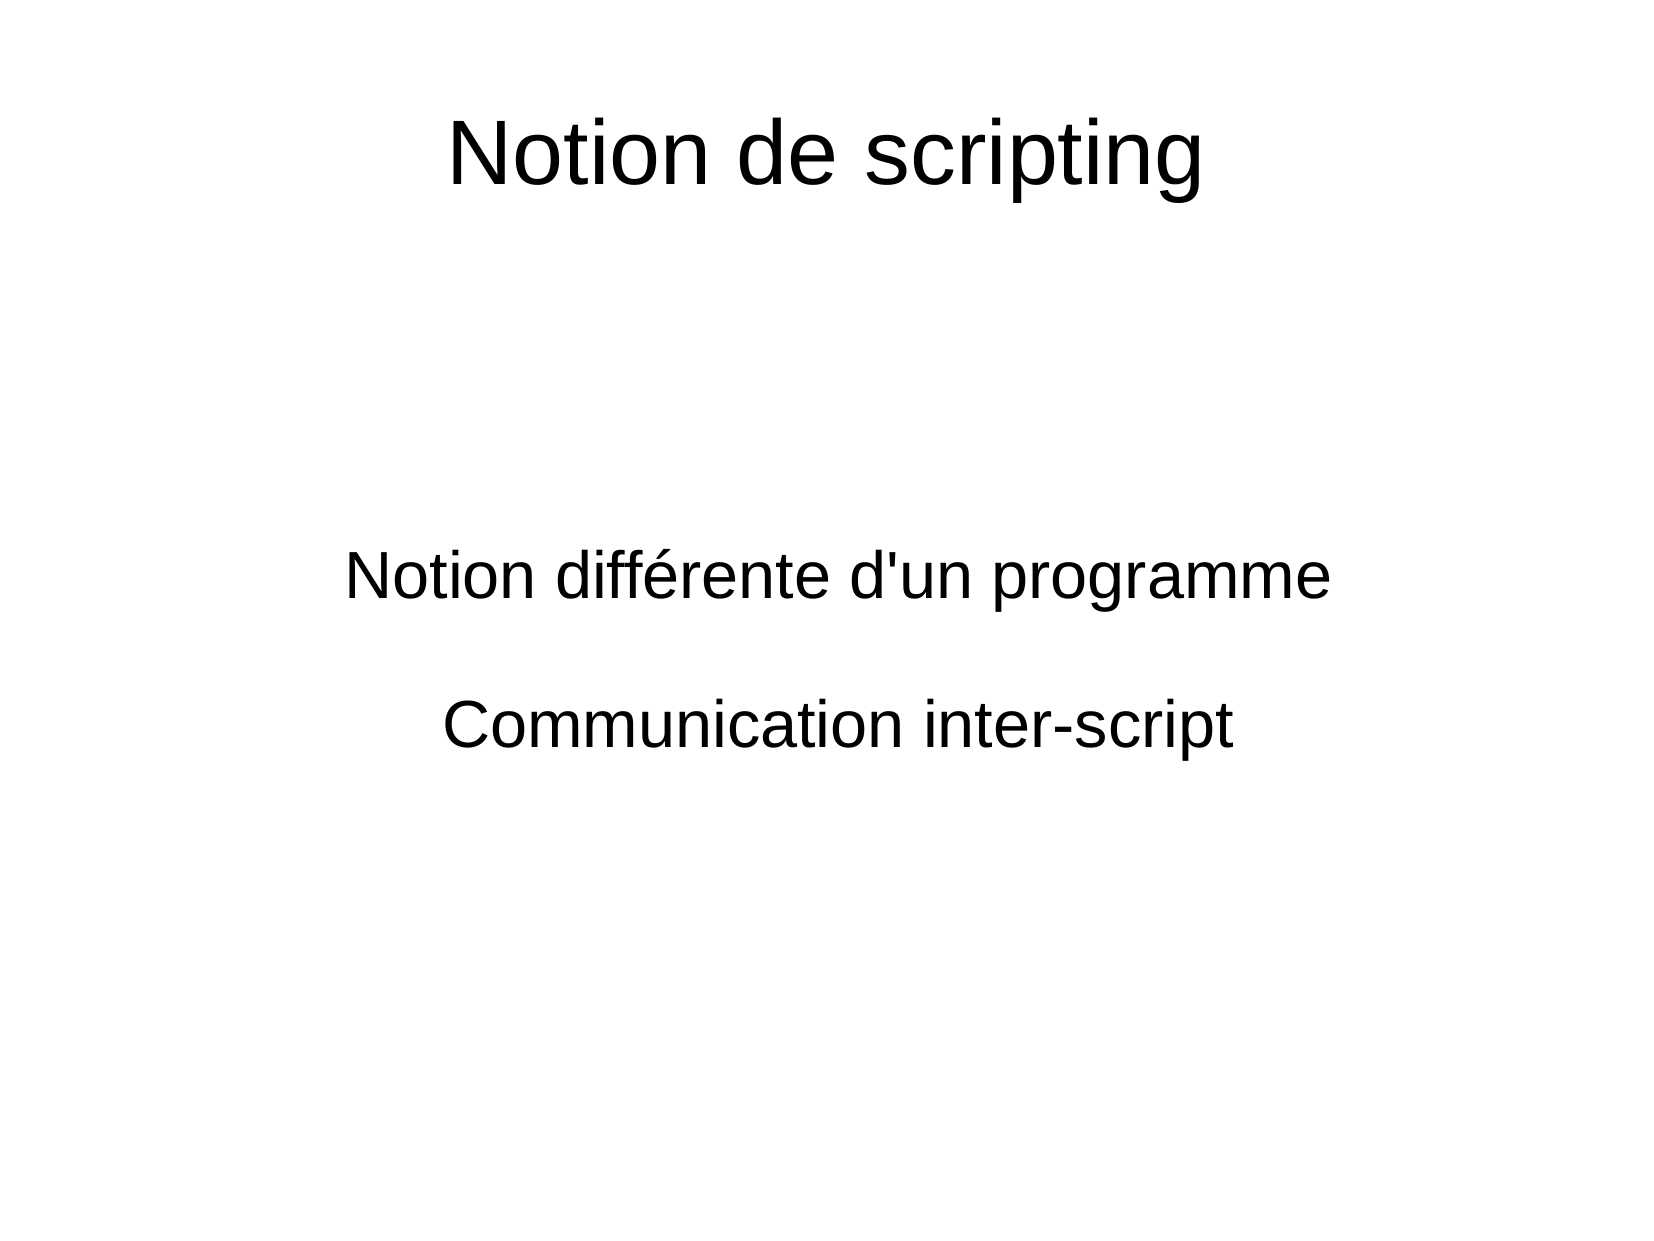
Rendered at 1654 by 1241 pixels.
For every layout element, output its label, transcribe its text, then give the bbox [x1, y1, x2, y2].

title Notion de scripting [82, 49, 1571, 257]
subtitle Notion différente d'un programme Communication inter-script [82, 290, 1571, 1010]
